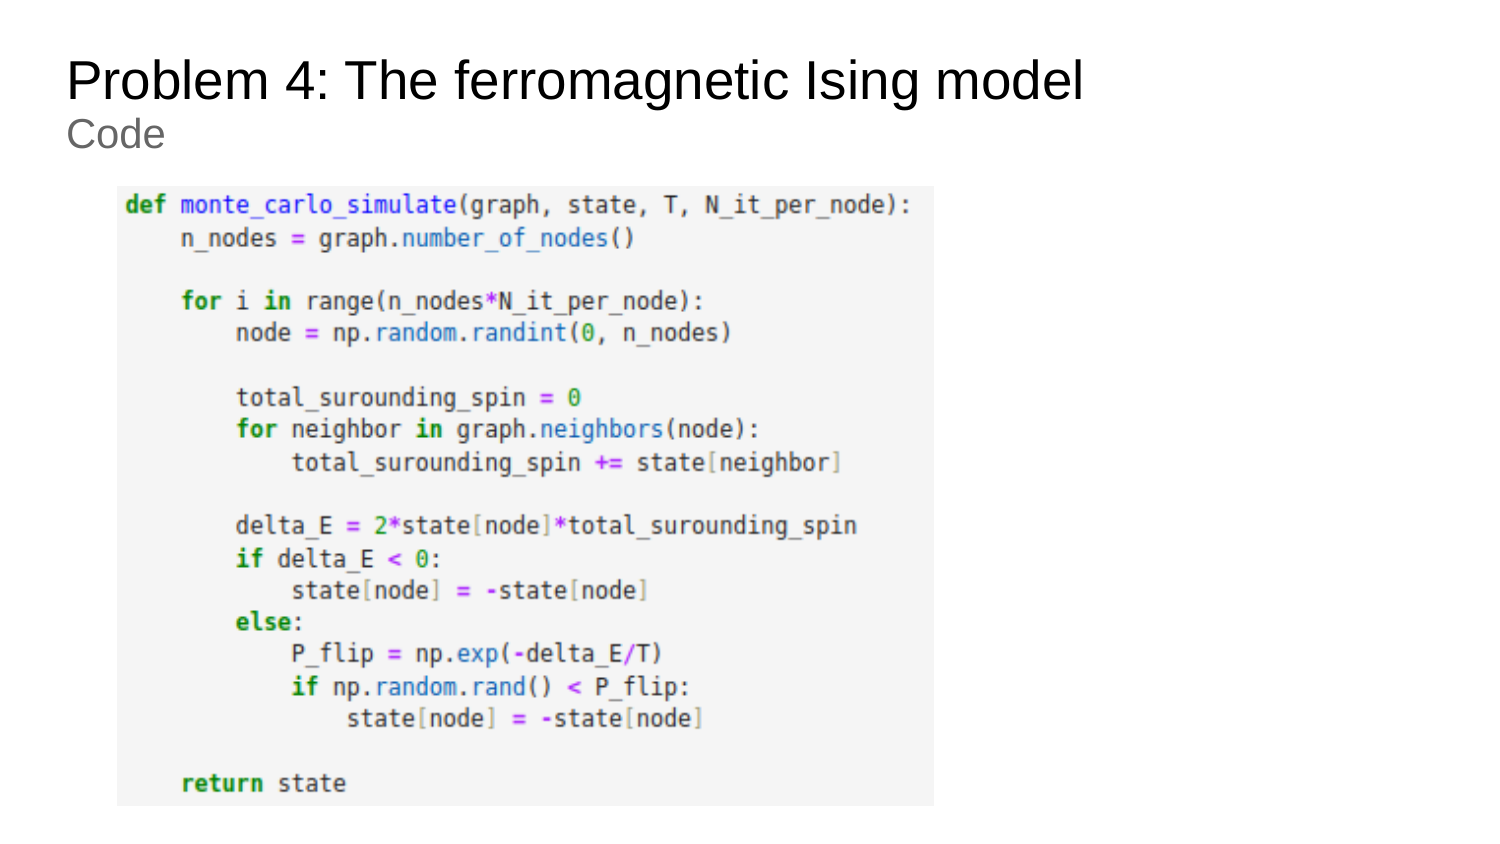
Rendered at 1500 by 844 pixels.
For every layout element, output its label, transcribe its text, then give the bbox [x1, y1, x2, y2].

picture [117, 186, 934, 806]
title Problem 4: The ferromagnetic Ising model Code [51, 34, 1449, 174]
